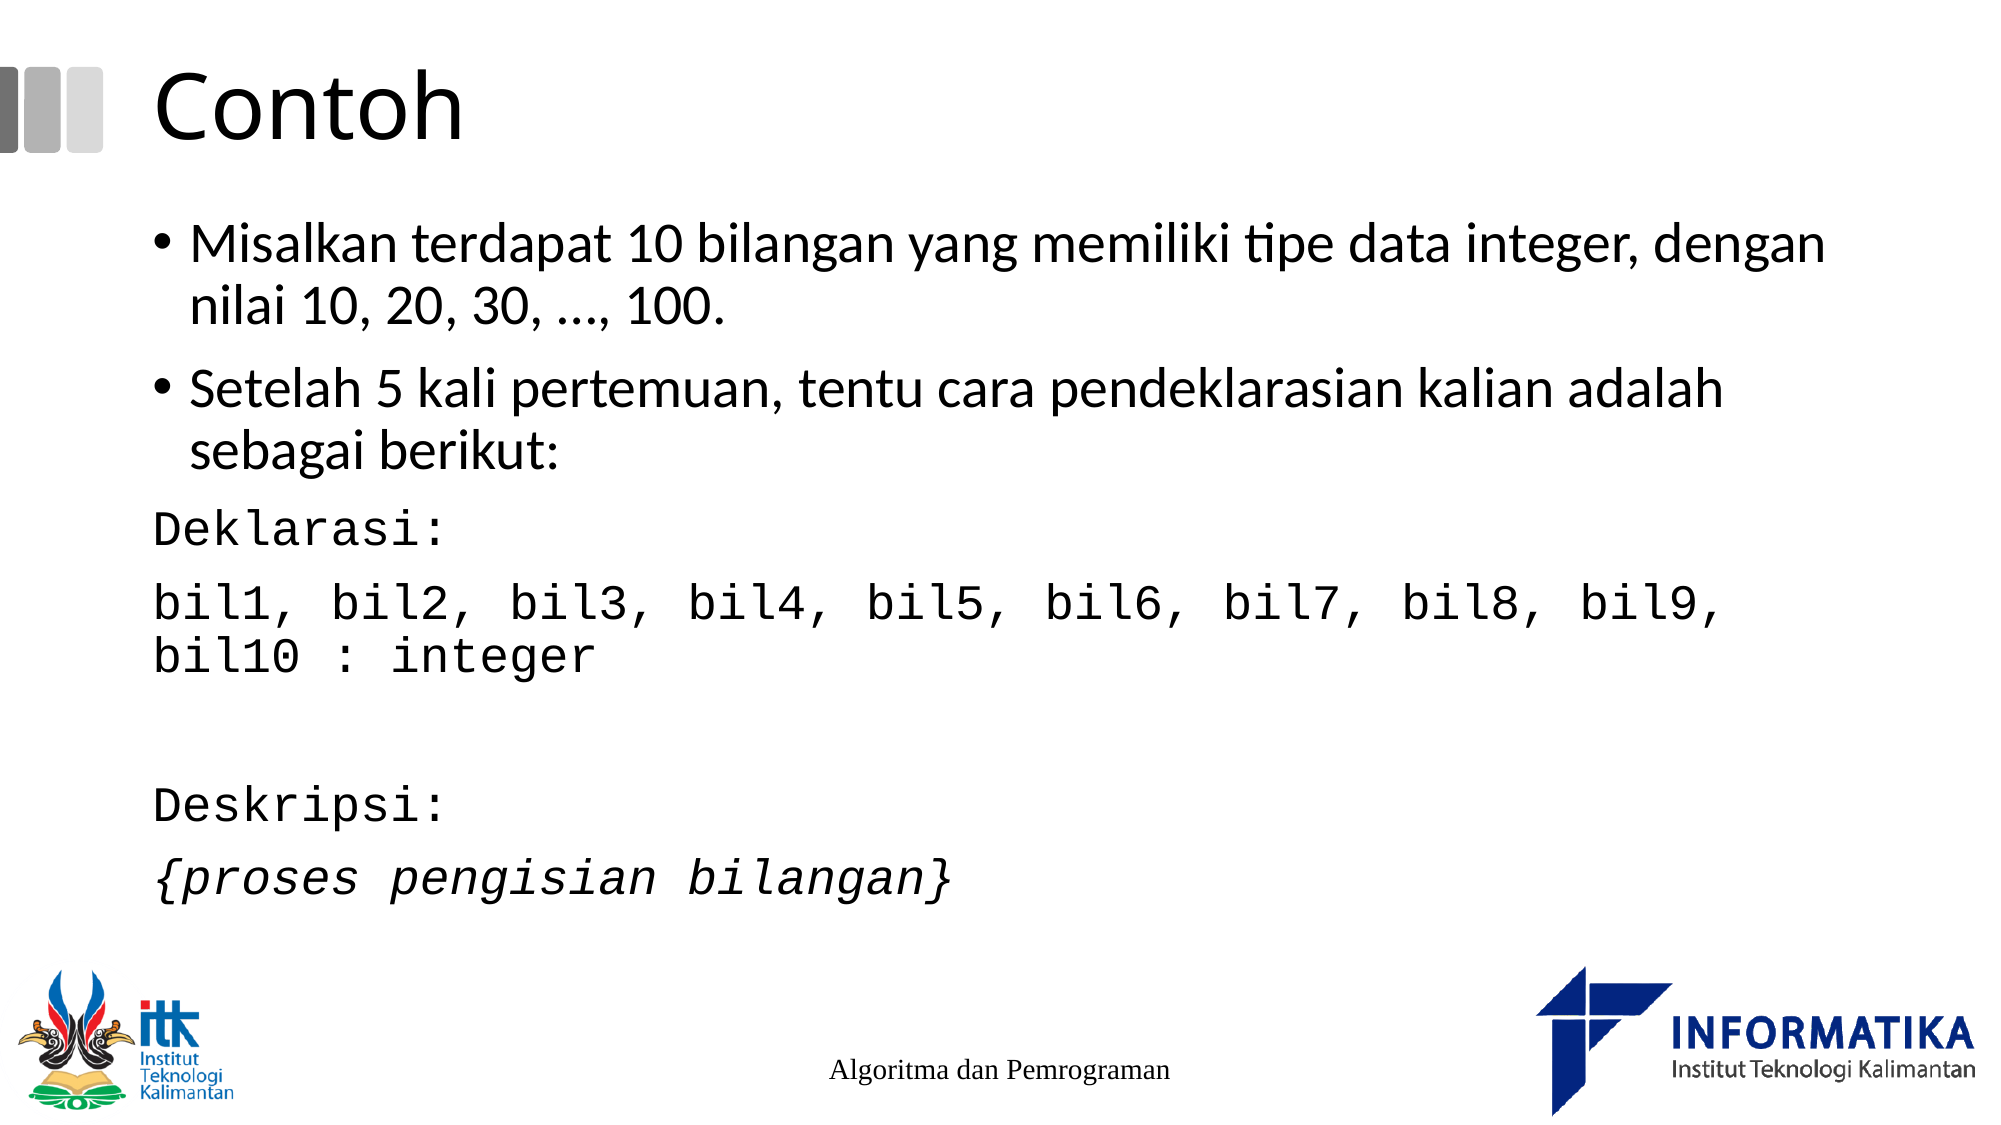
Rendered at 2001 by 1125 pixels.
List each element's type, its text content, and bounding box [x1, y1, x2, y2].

picture [0, 935, 252, 1125]
picture [1534, 965, 1976, 1118]
title Contoh [137, 1, 1863, 205]
list Misalkan terdapat 10 bilangan yang memiliki tipe data integer, dengan nilai 10, 20, 30, …, 100. Setelah 5 kali pertemuan, tentu cara pendeklarasian kalian adalah sebagai berikut: Deklarasi: bil1, bil2, bil3, bil4, bil5, bil6, bil7, bil8, bil9, bil10 : integer Deskripsi: {proses pengisian bilangan} [137, 205, 1863, 920]
